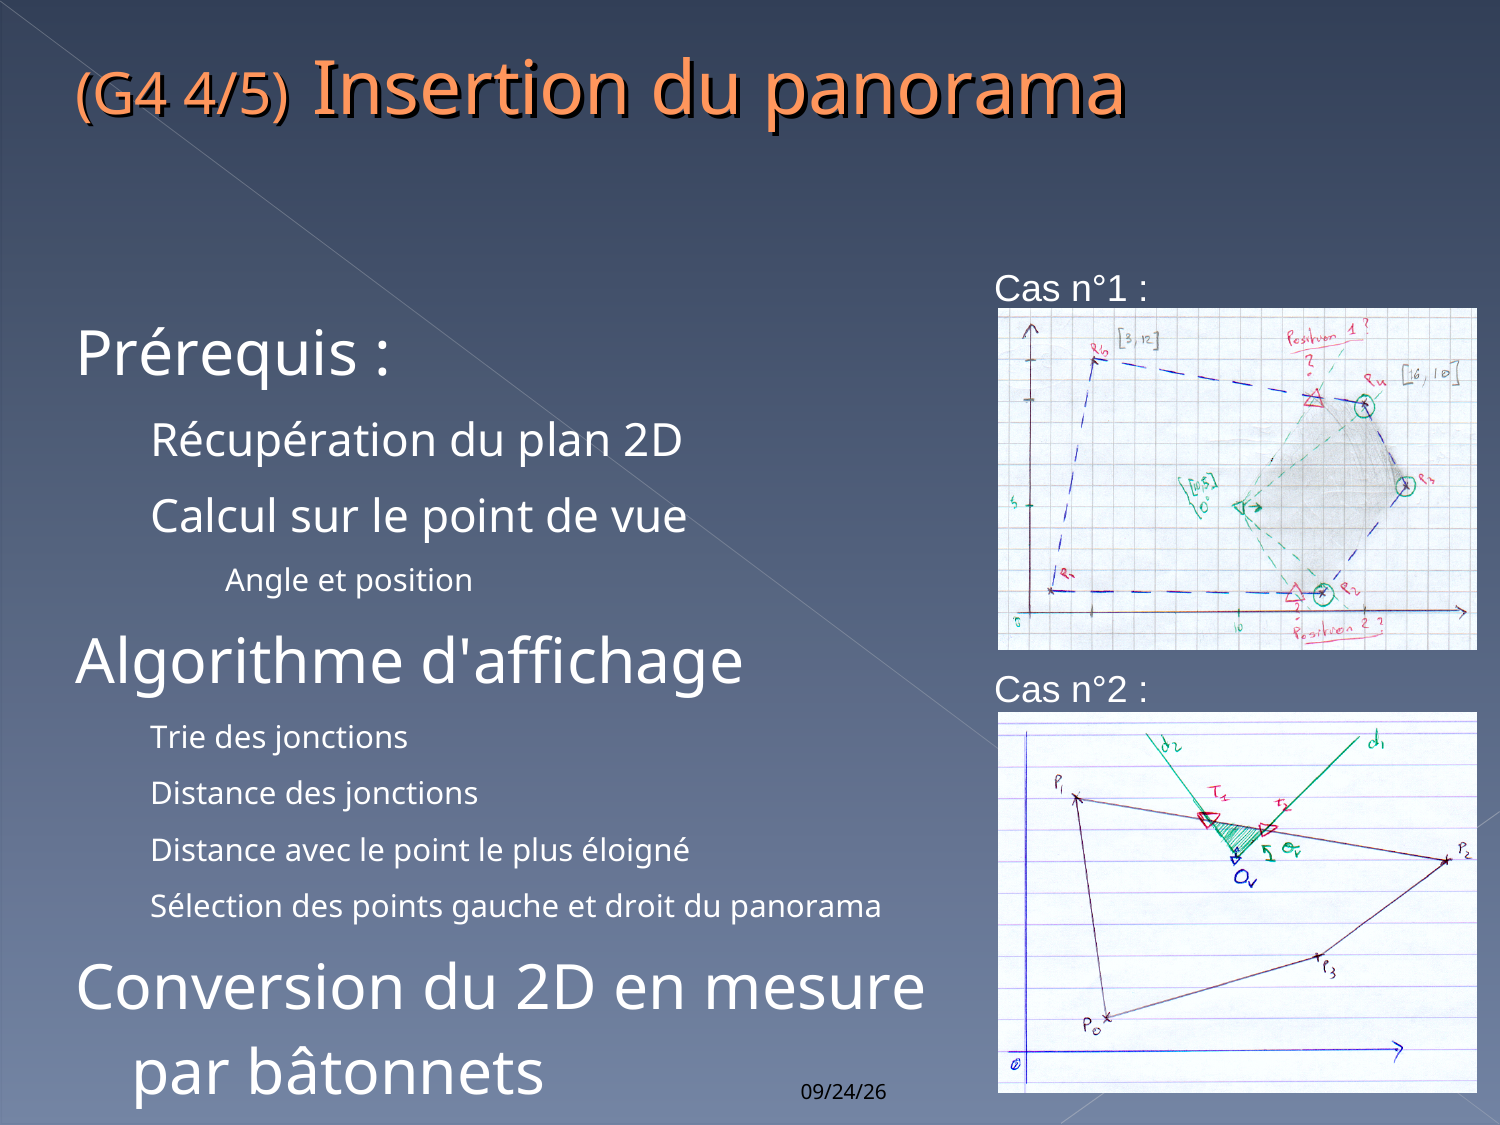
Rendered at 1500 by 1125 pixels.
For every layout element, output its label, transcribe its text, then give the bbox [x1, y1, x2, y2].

text_box Cas n°1 : [979, 259, 1164, 317]
picture [998, 712, 1477, 1093]
title (G4 4/5) Insertion du panorama [75, 28, 1426, 134]
picture [998, 308, 1477, 650]
list Prérequis : Récupération du plan 2D Calcul sur le point de vue Angle et position Algorithme d'affichage Trie des jonctions Distance des jonctions Distance avec le point le plus éloigné Sélection des points gauche et droit du panorama Conversion du 2D en mesure par bâtonnets [75, 308, 975, 1059]
text_box Cas n°2 : [979, 661, 1164, 719]
